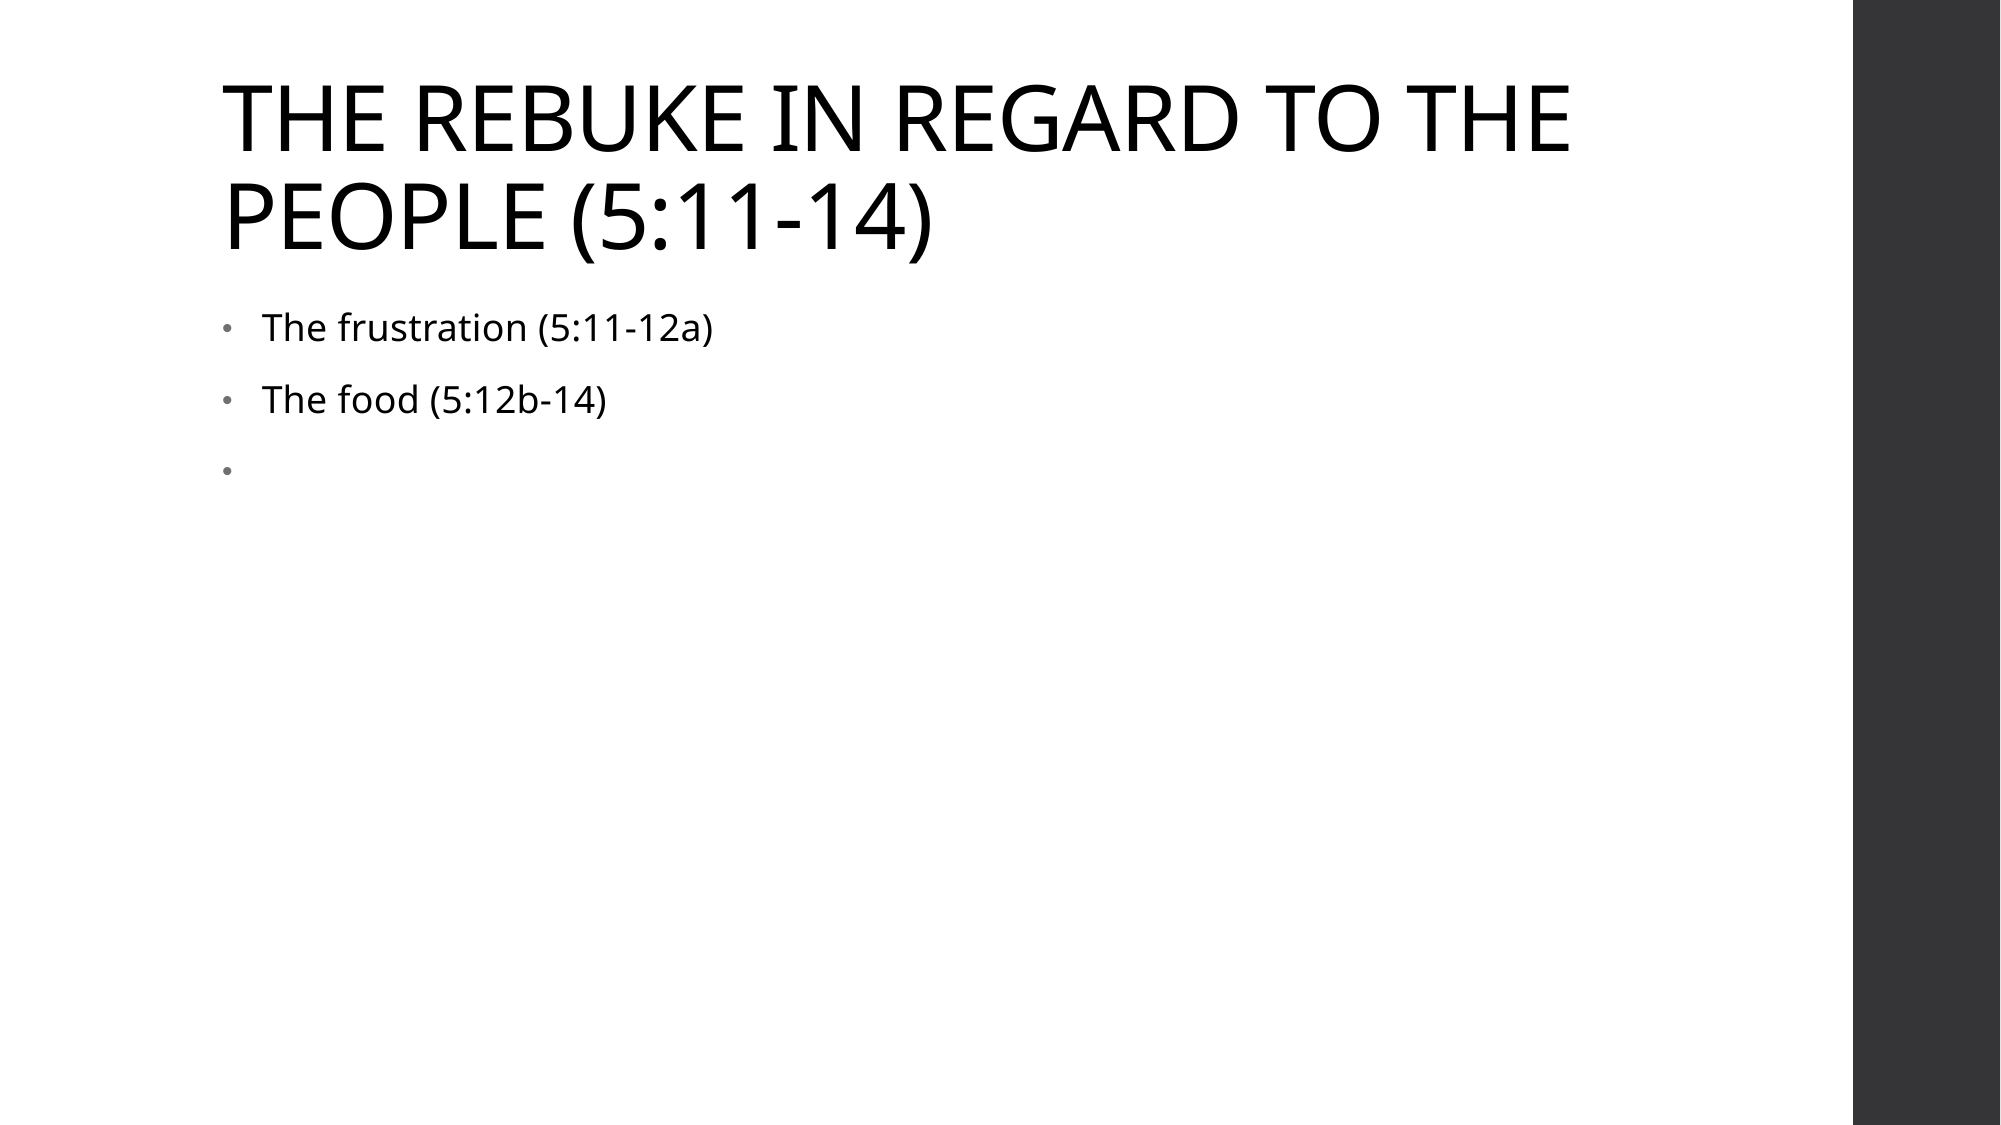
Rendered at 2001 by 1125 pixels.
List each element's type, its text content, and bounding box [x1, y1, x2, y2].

list The frustration (5:11-12a) The food (5:12b-14) [206, 299, 1617, 1014]
title THE REBUKE IN REGARD TO THE PEOPLE (5:11-14) [206, 60, 1797, 278]
